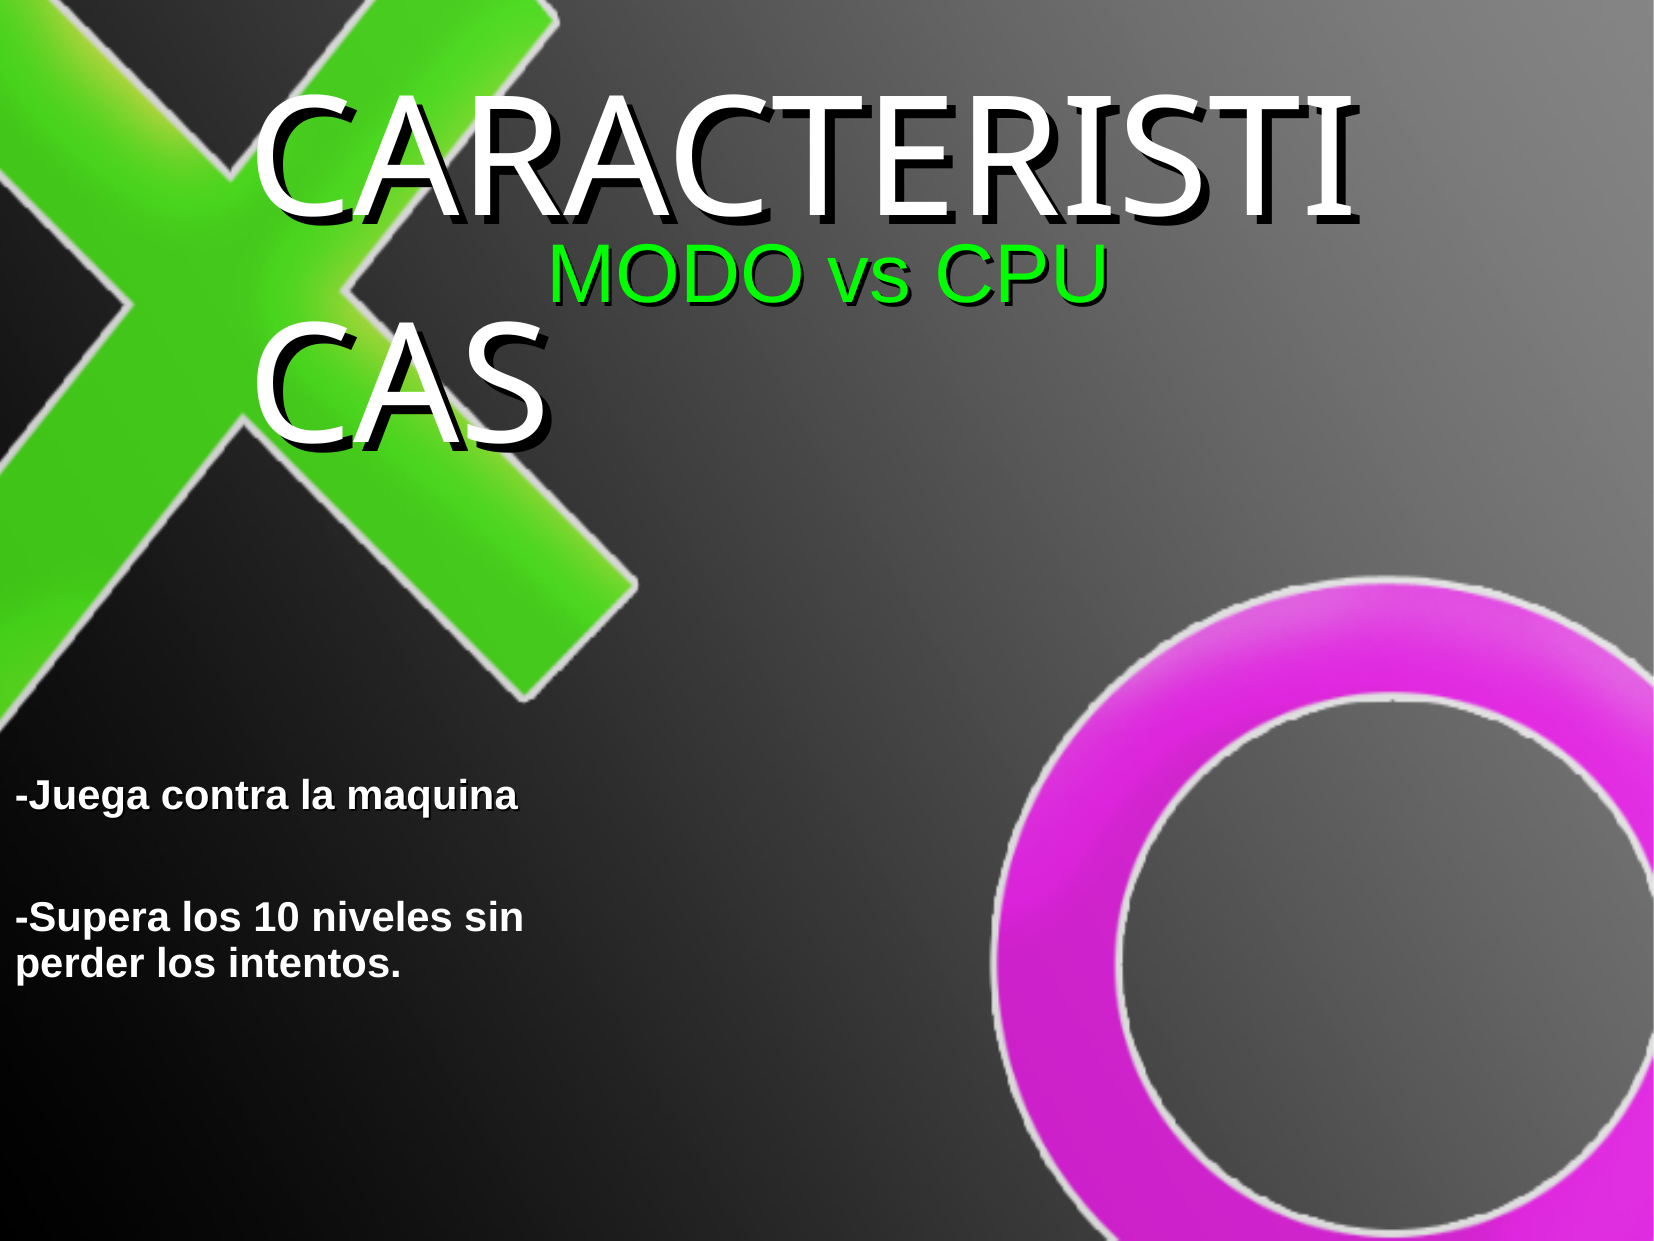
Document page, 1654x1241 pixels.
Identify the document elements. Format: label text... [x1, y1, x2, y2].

picture [0, 0, 1654, 1241]
text_box MODO vs CPU [531, 220, 1329, 328]
text_box -Supera los 10 niveles sin perder los intentos. [0, 885, 562, 996]
text_box CARACTERISTICAS [232, 29, 1477, 248]
text_box -Juega contra la maquina [0, 764, 562, 827]
